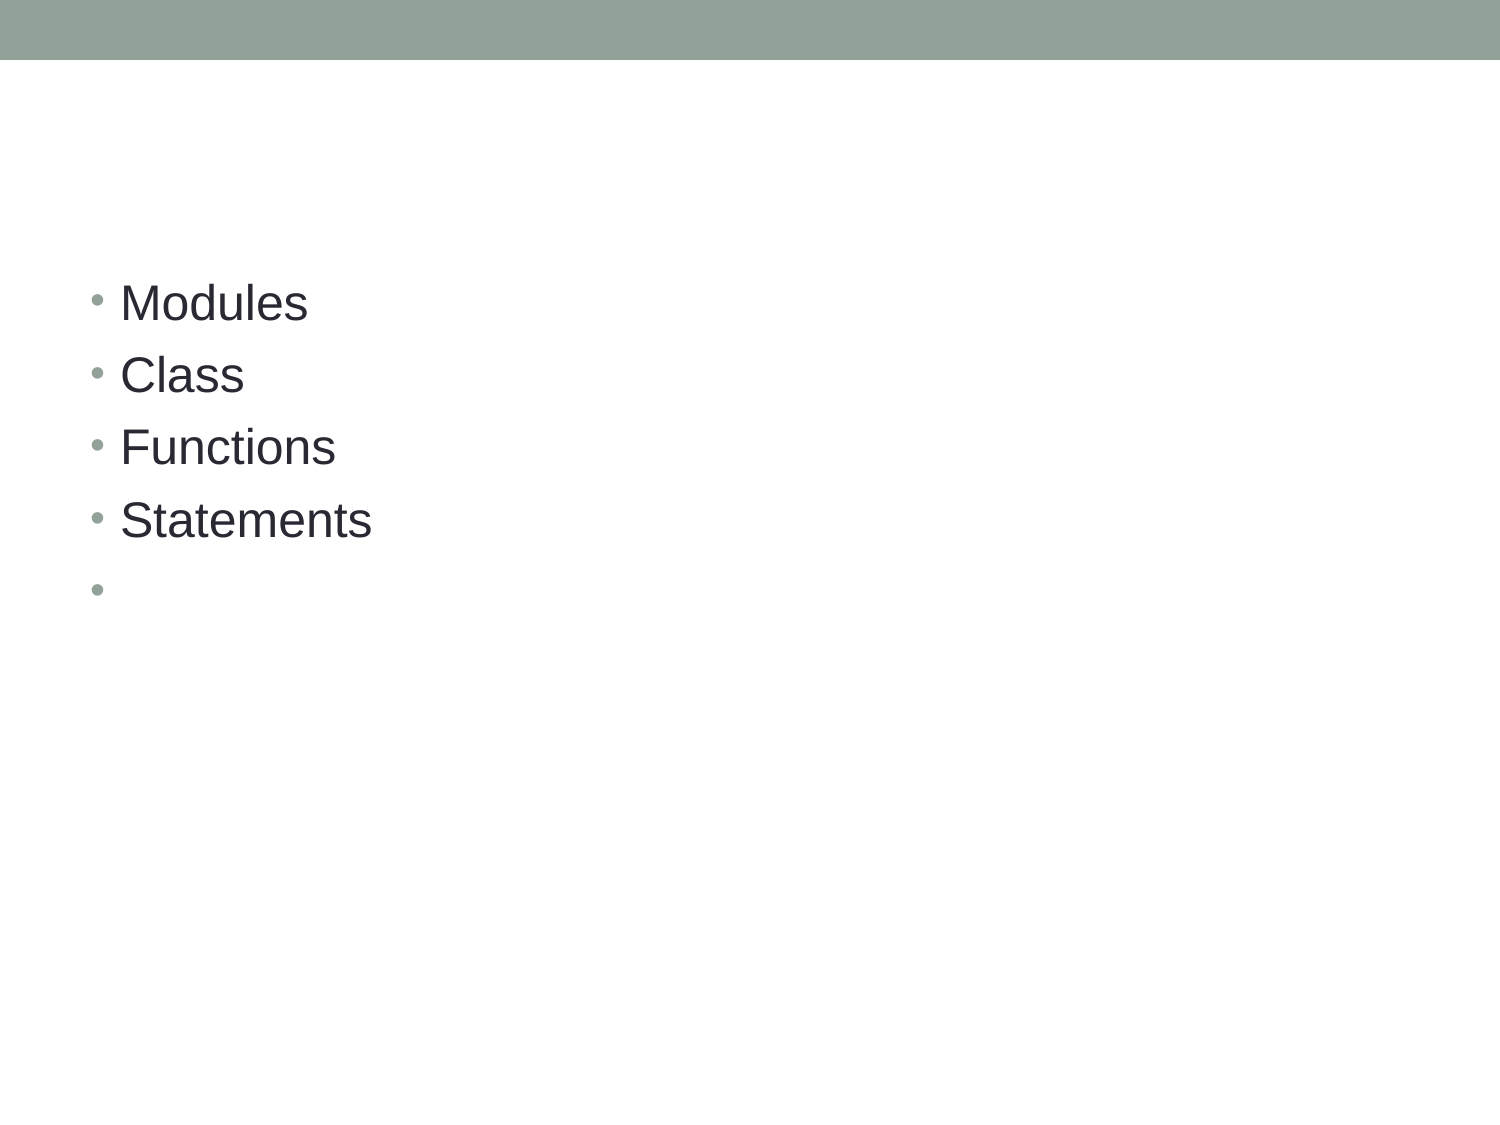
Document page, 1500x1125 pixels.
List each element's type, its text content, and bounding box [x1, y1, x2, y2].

list Modules Class Functions Statements [75, 262, 1426, 1063]
